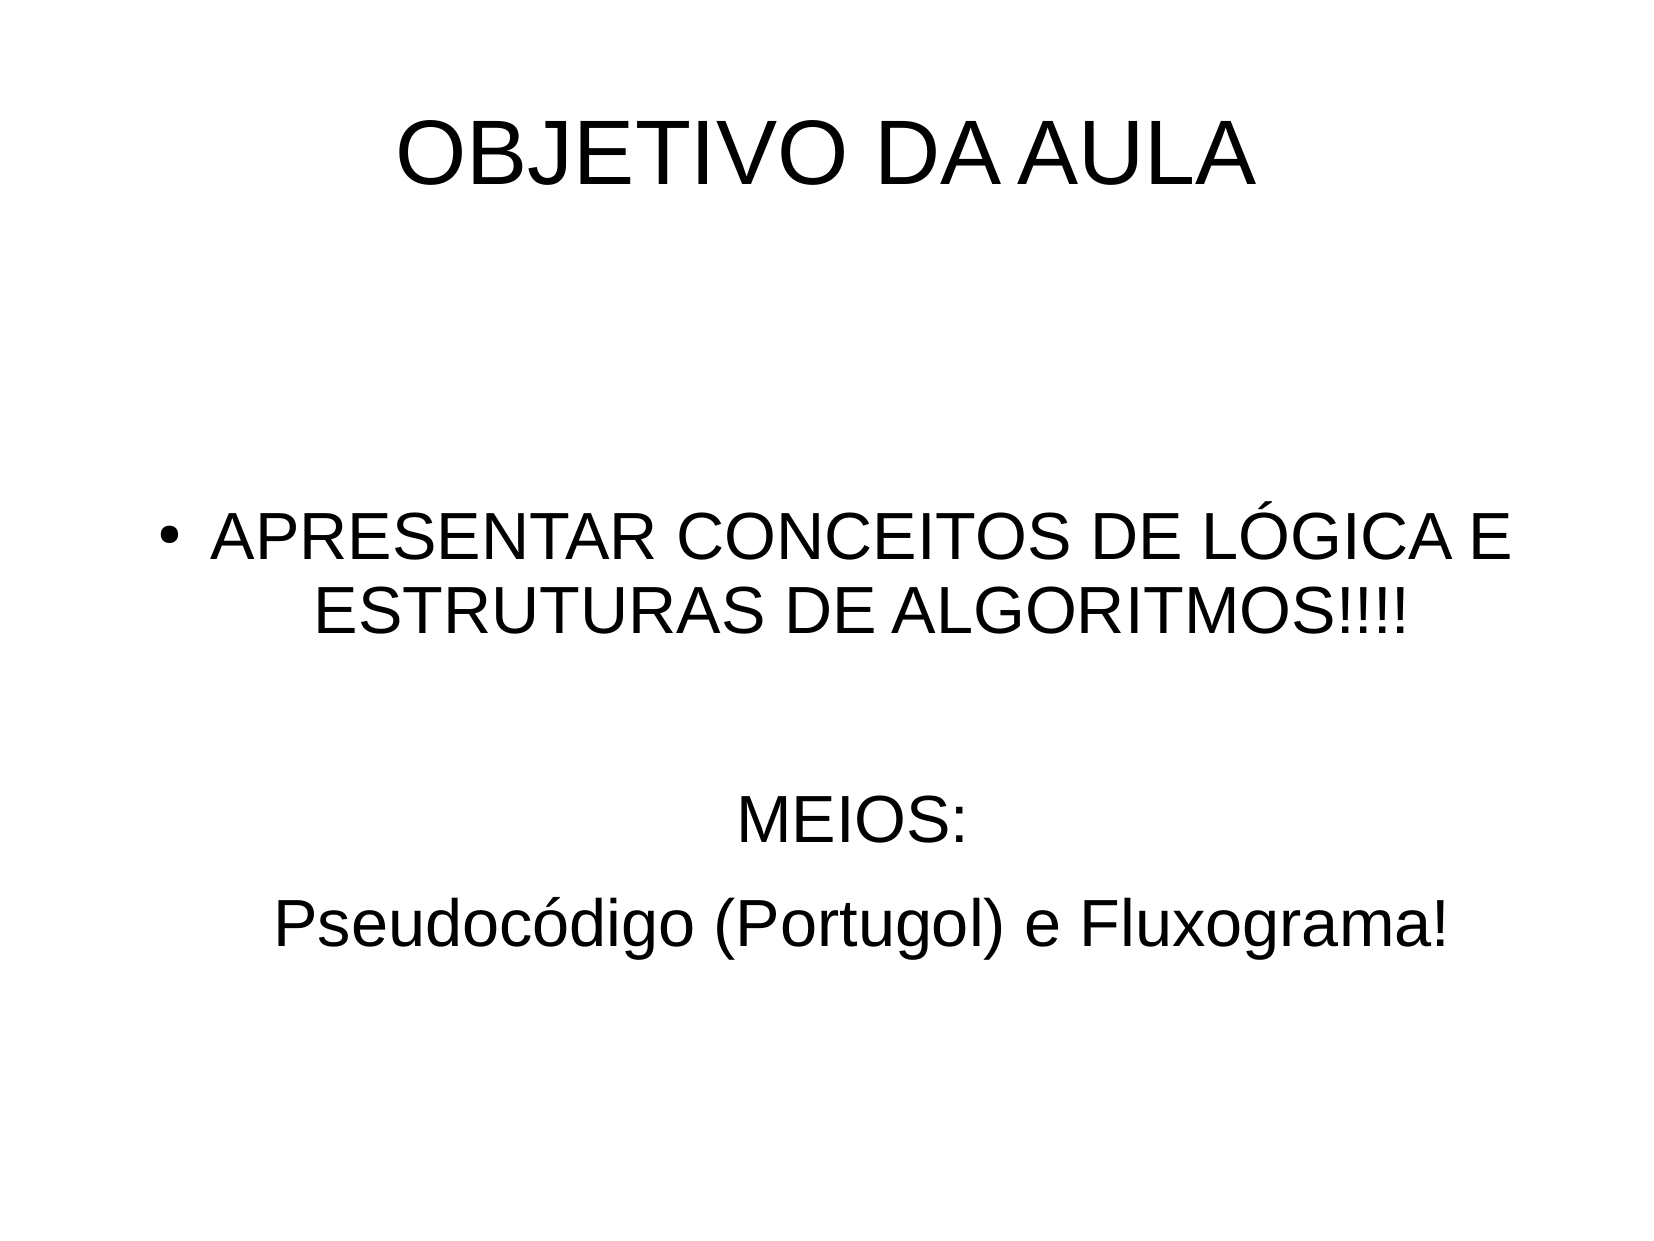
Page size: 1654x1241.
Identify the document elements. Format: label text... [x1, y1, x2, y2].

list APRESENTAR CONCEITOS DE LÓGICA E ESTRUTURAS DE ALGORITMOS!!!! MEIOS: Pseudocódigo (Portugol) e Fluxograma! [82, 290, 1571, 1109]
title OBJETIVO DA AULA [82, 49, 1571, 257]
